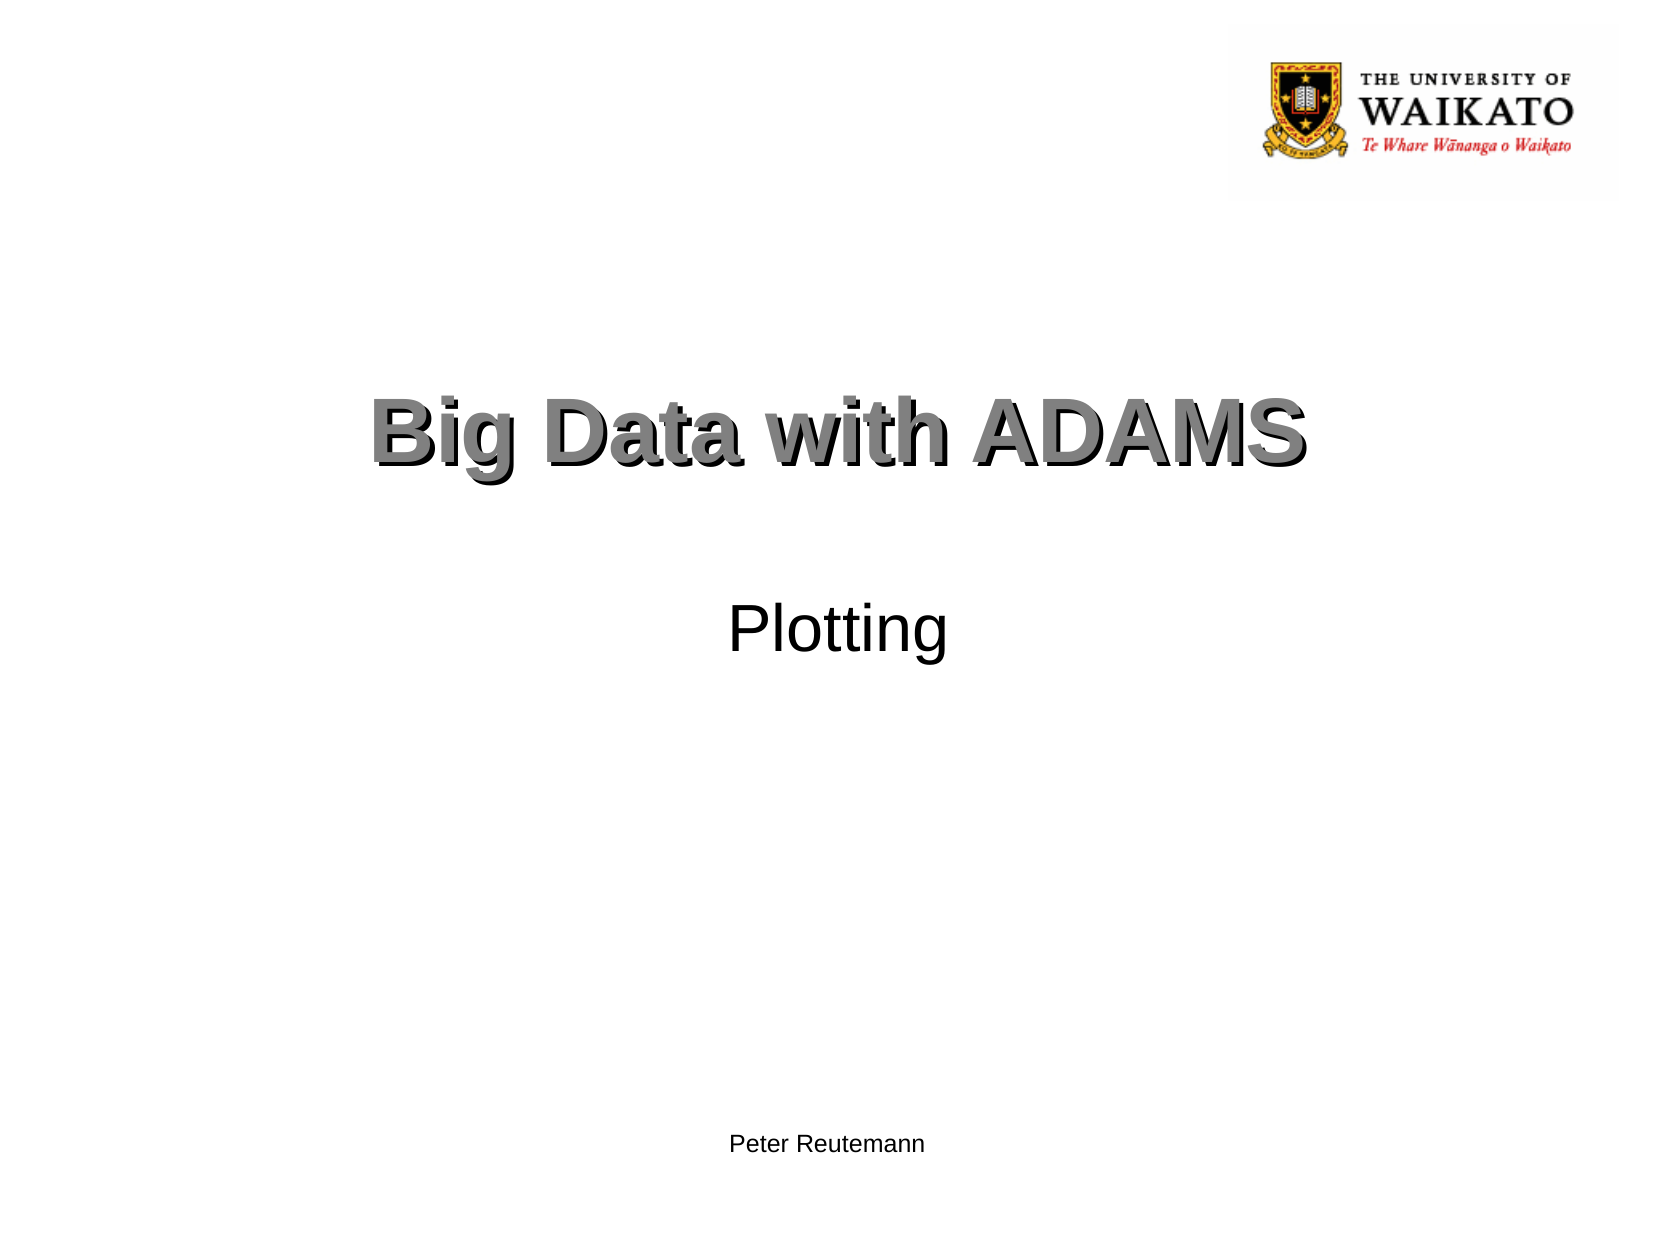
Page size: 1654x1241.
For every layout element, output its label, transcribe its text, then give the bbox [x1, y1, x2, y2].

title Big Data with ADAMS [94, 326, 1583, 535]
subtitle Plotting [94, 590, 1583, 739]
picture [1228, 24, 1619, 201]
